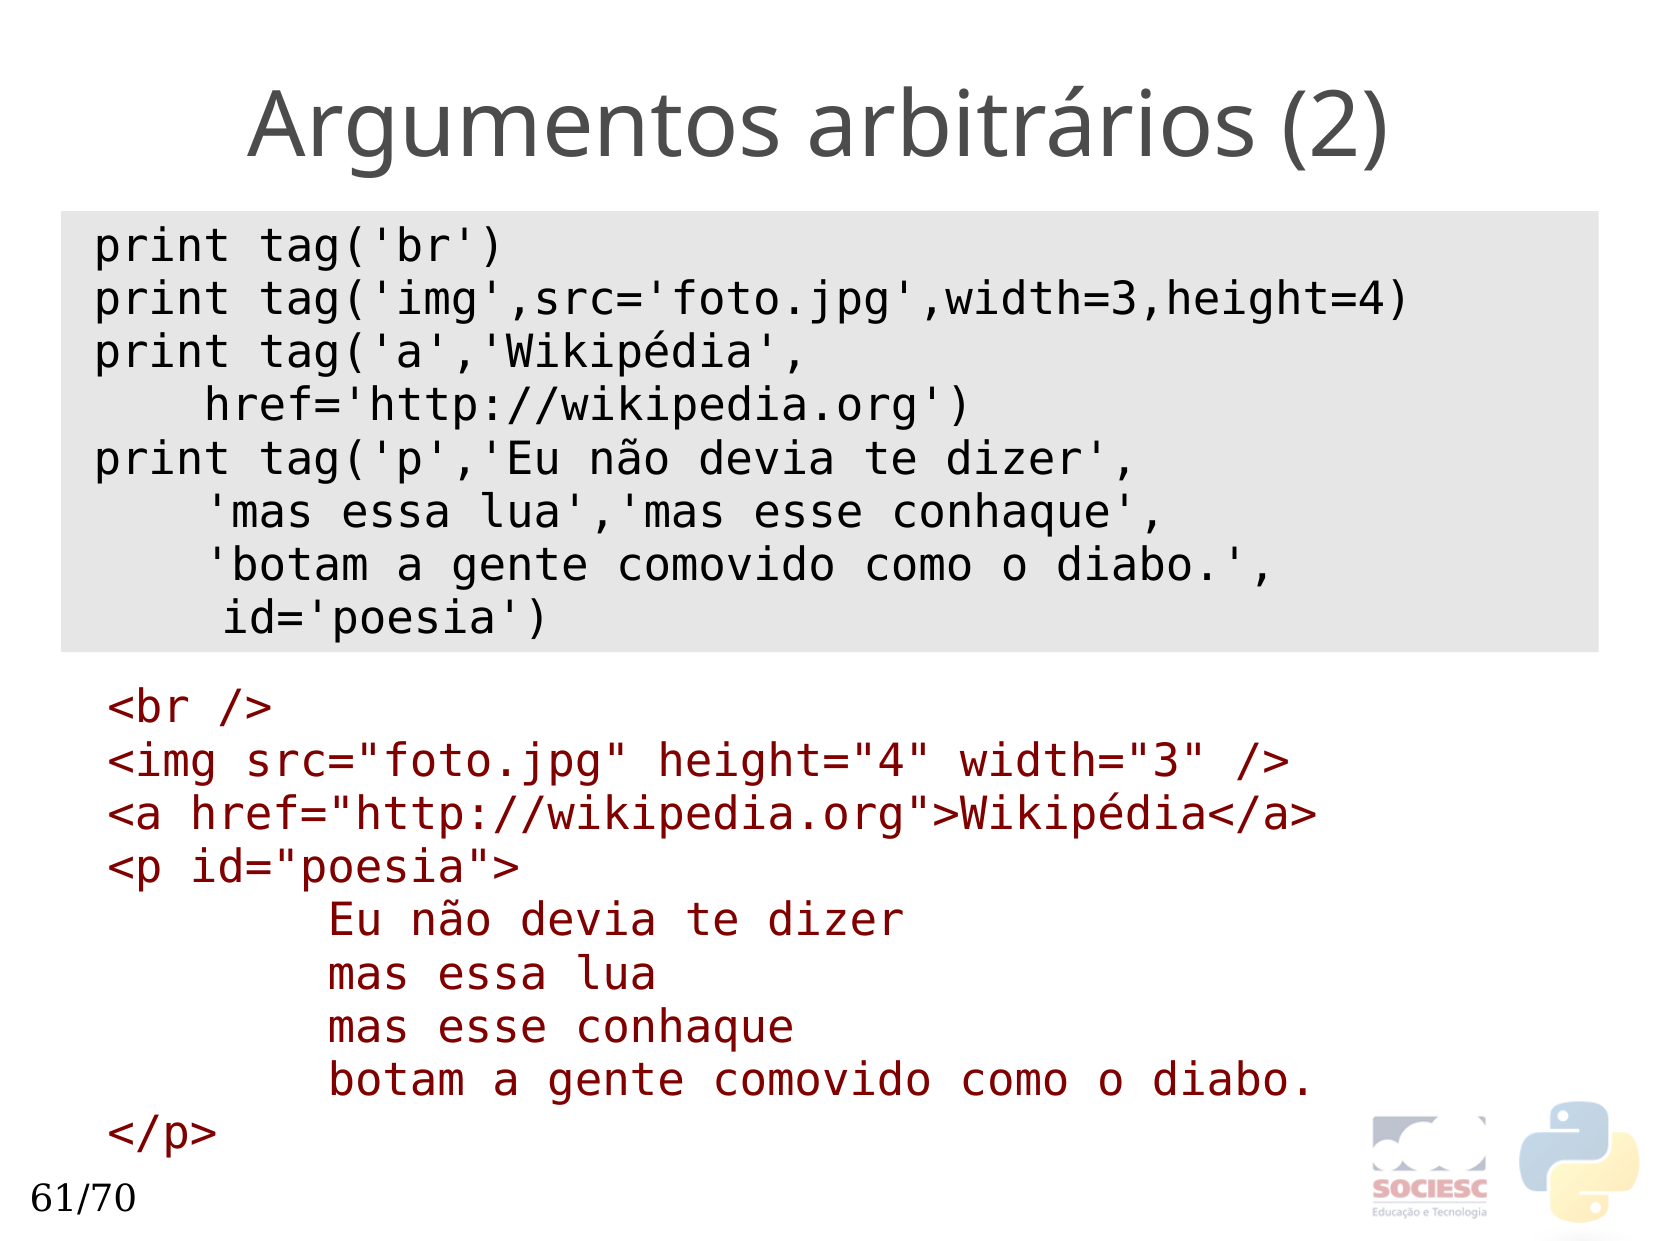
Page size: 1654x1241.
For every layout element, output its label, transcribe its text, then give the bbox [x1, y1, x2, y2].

title Argumentos arbitrários (2) [75, 17, 1564, 211]
text_box <br /> <img src="foto.jpg" height="4" width="3" /> <a href="http://wikipedia.org">Wikipédia</a> <p id="poesia"> Eu não devia te dizer mas essa lua mas esse conhaque botam a gente comovido como o diabo. </p> [75, 672, 1613, 1168]
text_box print tag('br') print tag('img',src='foto.jpg',width=3,height=4) print tag('a','Wikipédia', href='http://wikipedia.org') print tag('p','Eu não devia te dizer', 'mas essa lua','mas esse conhaque', 'botam a gente comovido como o diabo.', id='poesia') [61, 211, 1599, 653]
picture [1340, 1084, 1654, 1241]
